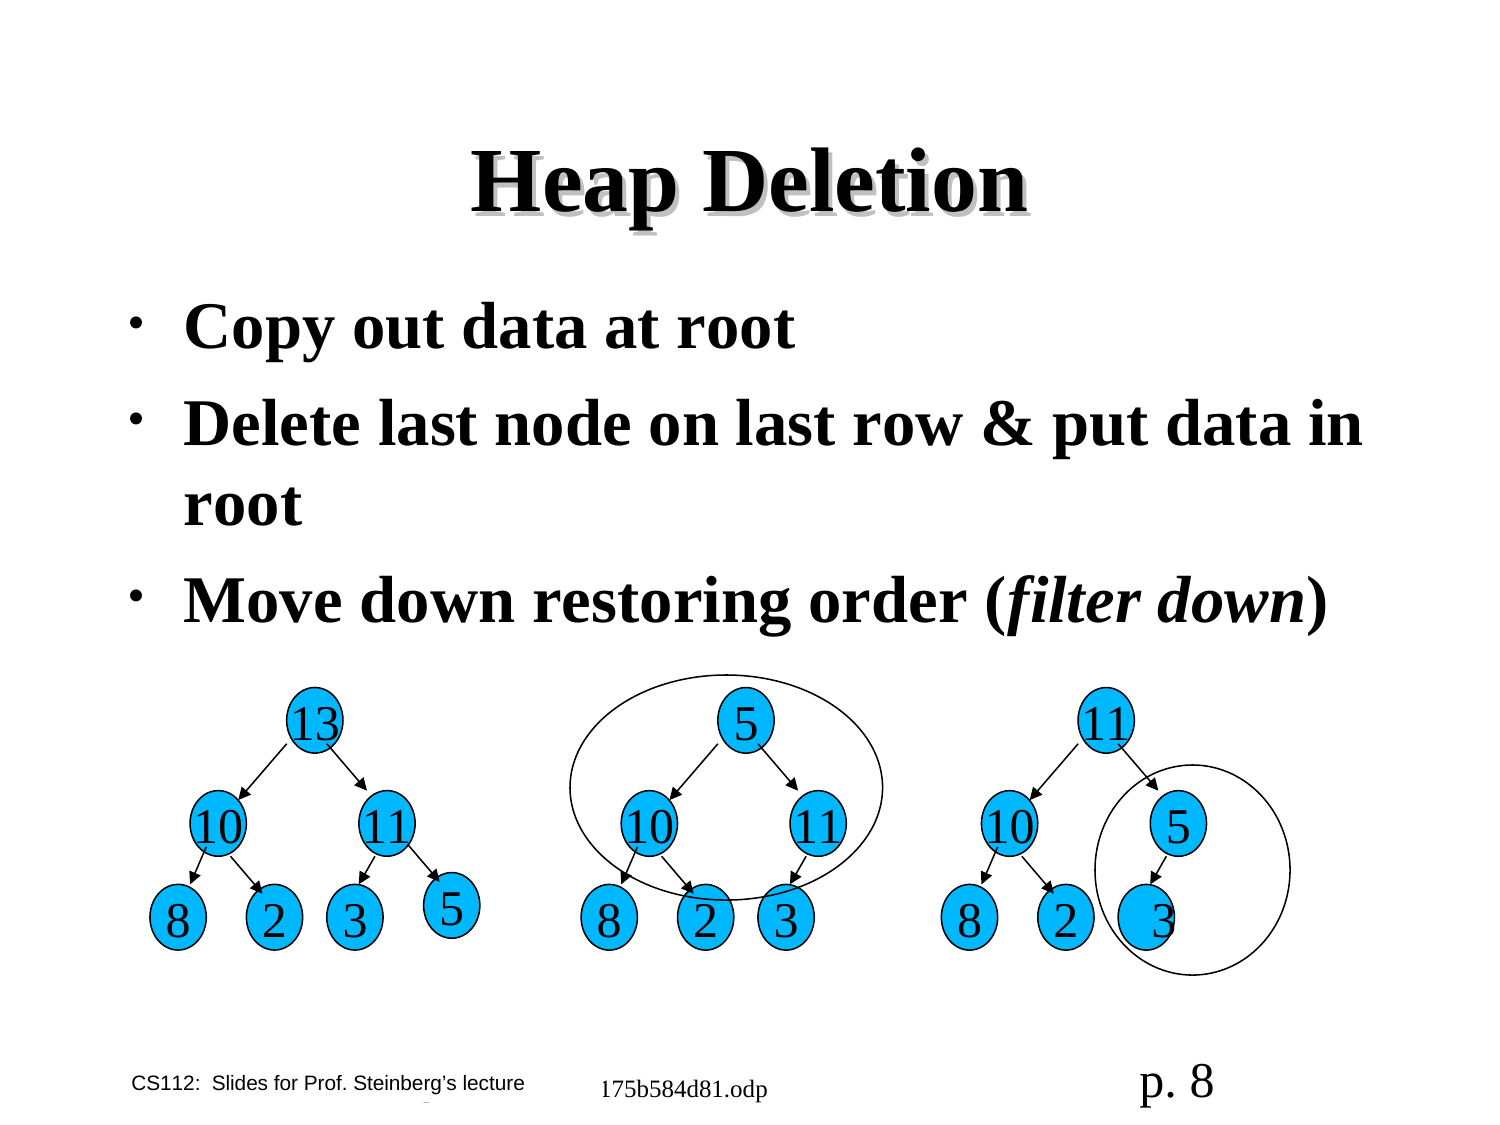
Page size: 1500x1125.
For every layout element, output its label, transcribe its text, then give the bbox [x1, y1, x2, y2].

text_box 2 [685, 884, 729, 899]
text_box 11 [1078, 687, 1135, 754]
text_box 2 [1037, 884, 1095, 951]
title Heap Deletion [112, 49, 1388, 238]
text_box 11 [790, 790, 847, 857]
text_box 5 [717, 687, 775, 754]
text_box 8 [149, 884, 207, 951]
text_box 5 [423, 872, 480, 939]
text_box 10 [981, 790, 1038, 857]
text_box 2 [246, 884, 303, 951]
text_box 13 [286, 687, 343, 754]
text_box 3 [326, 884, 384, 951]
text_box 2 [677, 897, 734, 951]
text_box 3 [765, 884, 797, 895]
text_box 3 [757, 888, 815, 951]
list Copy out data at root Delete last node on last row & put data in root Move down restoring order (filter down) [112, 275, 1413, 676]
text_box 8 [941, 884, 998, 951]
text_box 3 [1118, 884, 1175, 951]
text_box 5 [1150, 790, 1207, 857]
text_box 10 [190, 790, 247, 857]
text_box 8 [581, 884, 638, 951]
text_box 10 [621, 790, 678, 857]
text_box 11 [358, 790, 416, 857]
